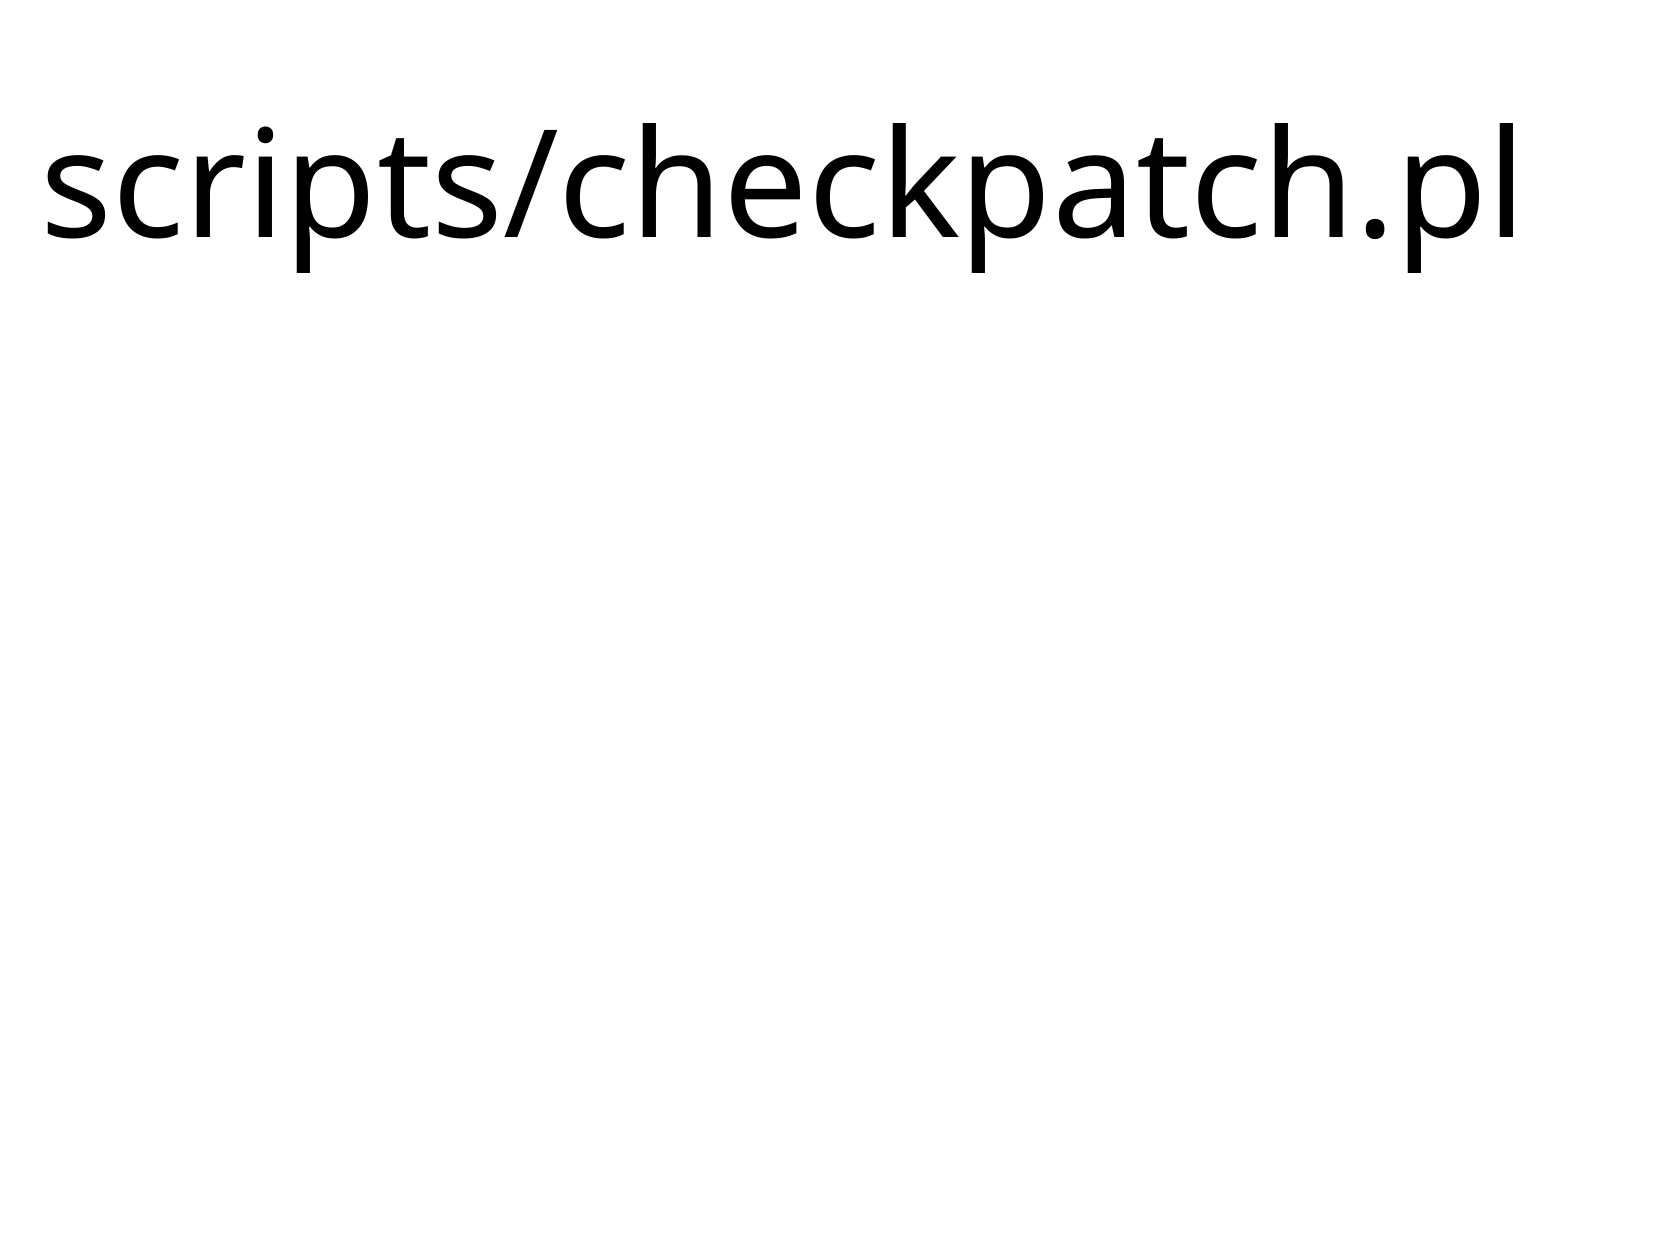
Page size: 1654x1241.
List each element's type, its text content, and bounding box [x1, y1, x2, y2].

text_box scripts/checkpatch.pl [25, 69, 1650, 265]
